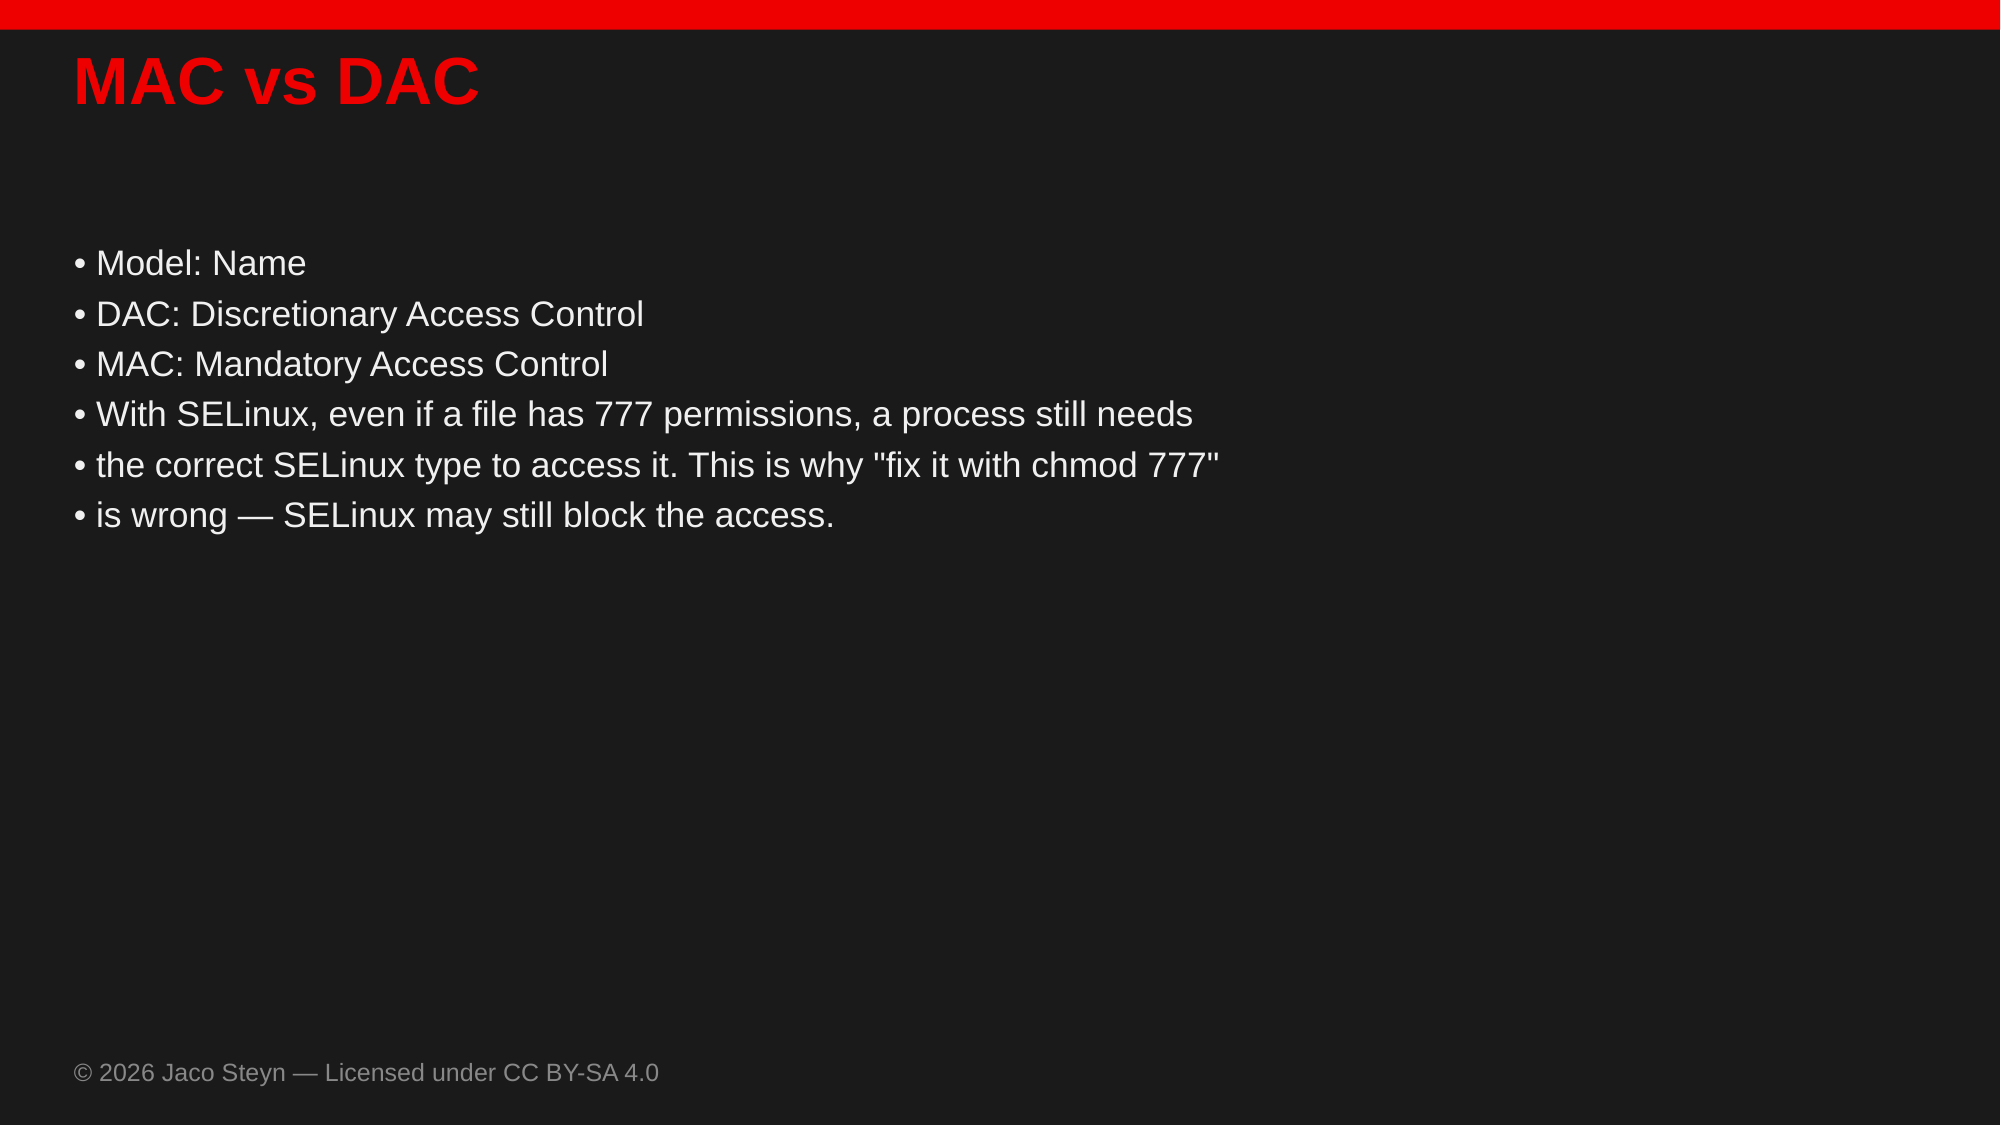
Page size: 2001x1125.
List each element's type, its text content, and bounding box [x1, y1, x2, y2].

text_box © 2026 Jaco Steyn — Licensed under CC BY-SA 4.0 [59, 1051, 1942, 1093]
text_box • Model: Name • DAC: Discretionary Access Control • MAC: Mandatory Access Control • With SELinux, even if a file has 777 permissions, a process still needs • the correct SELinux type to access it. This is why "fix it with chmod 777" • is wrong — SELinux may still block the access. [59, 236, 1942, 1037]
text_box [0, 0, 2001, 30]
text_box MAC vs DAC [59, 36, 1942, 208]
